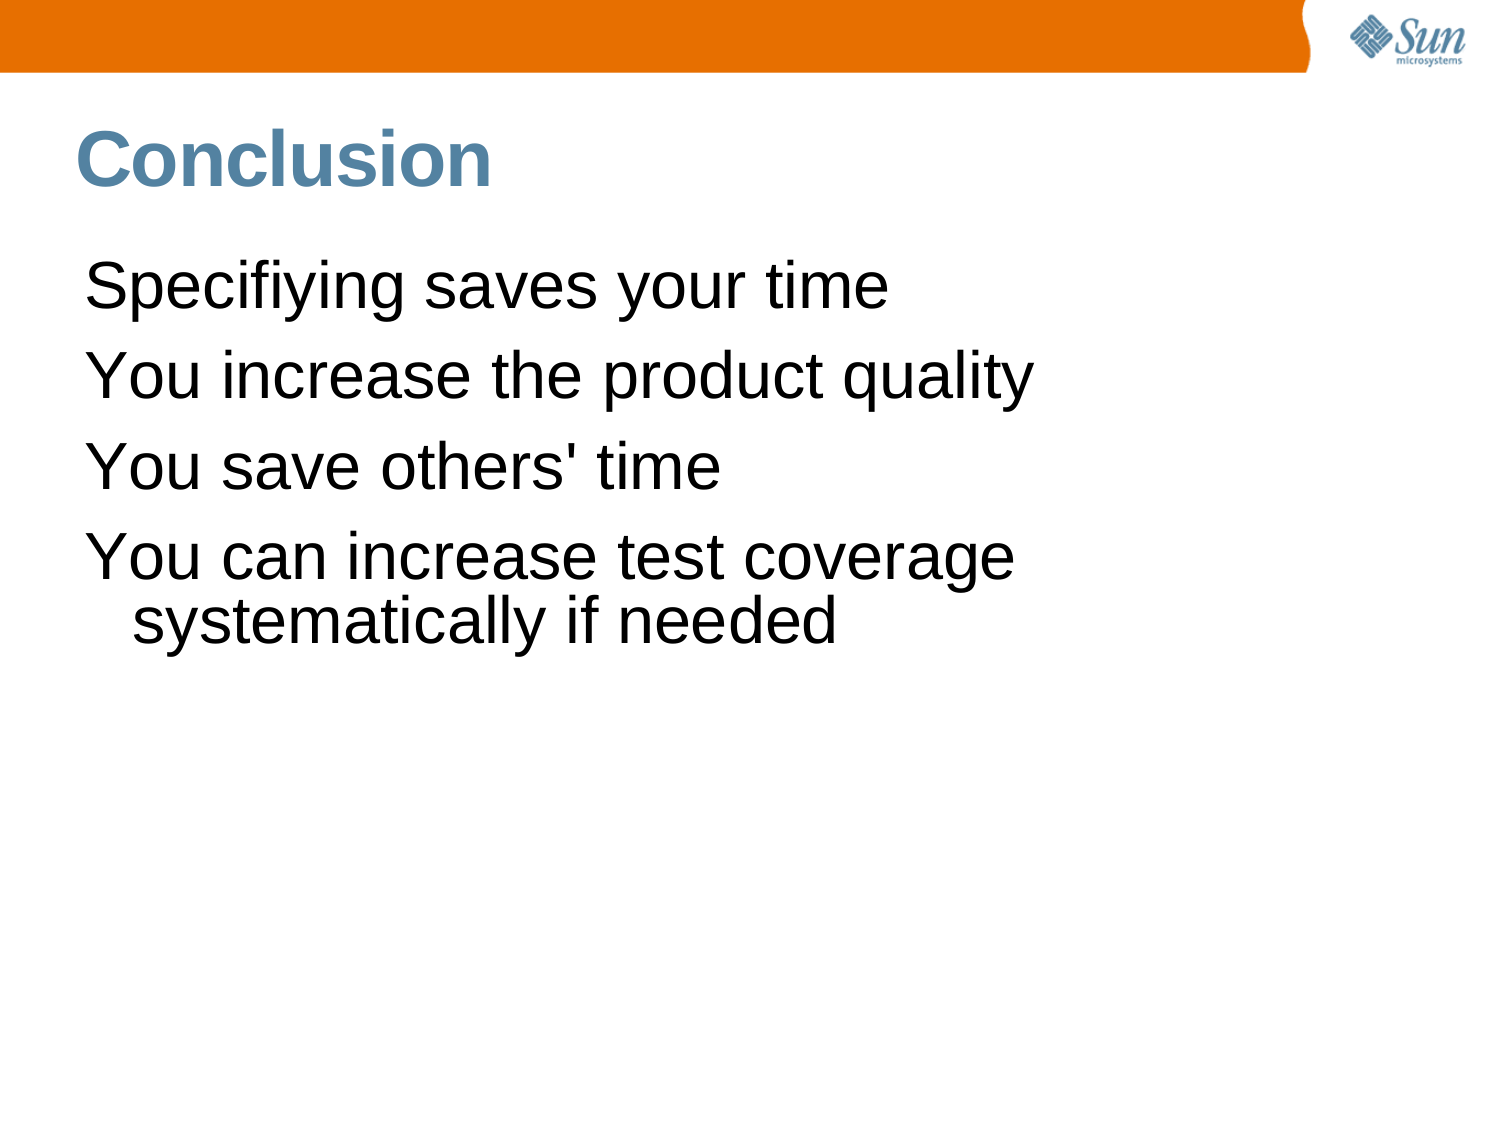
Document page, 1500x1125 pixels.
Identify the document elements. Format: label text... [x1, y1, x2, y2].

title Conclusion [75, 122, 1438, 228]
list Specifiying saves your time You increase the product quality You save others' time You can increase test coverage systematically if needed [64, 257, 1402, 1017]
picture [0, 0, 1500, 75]
